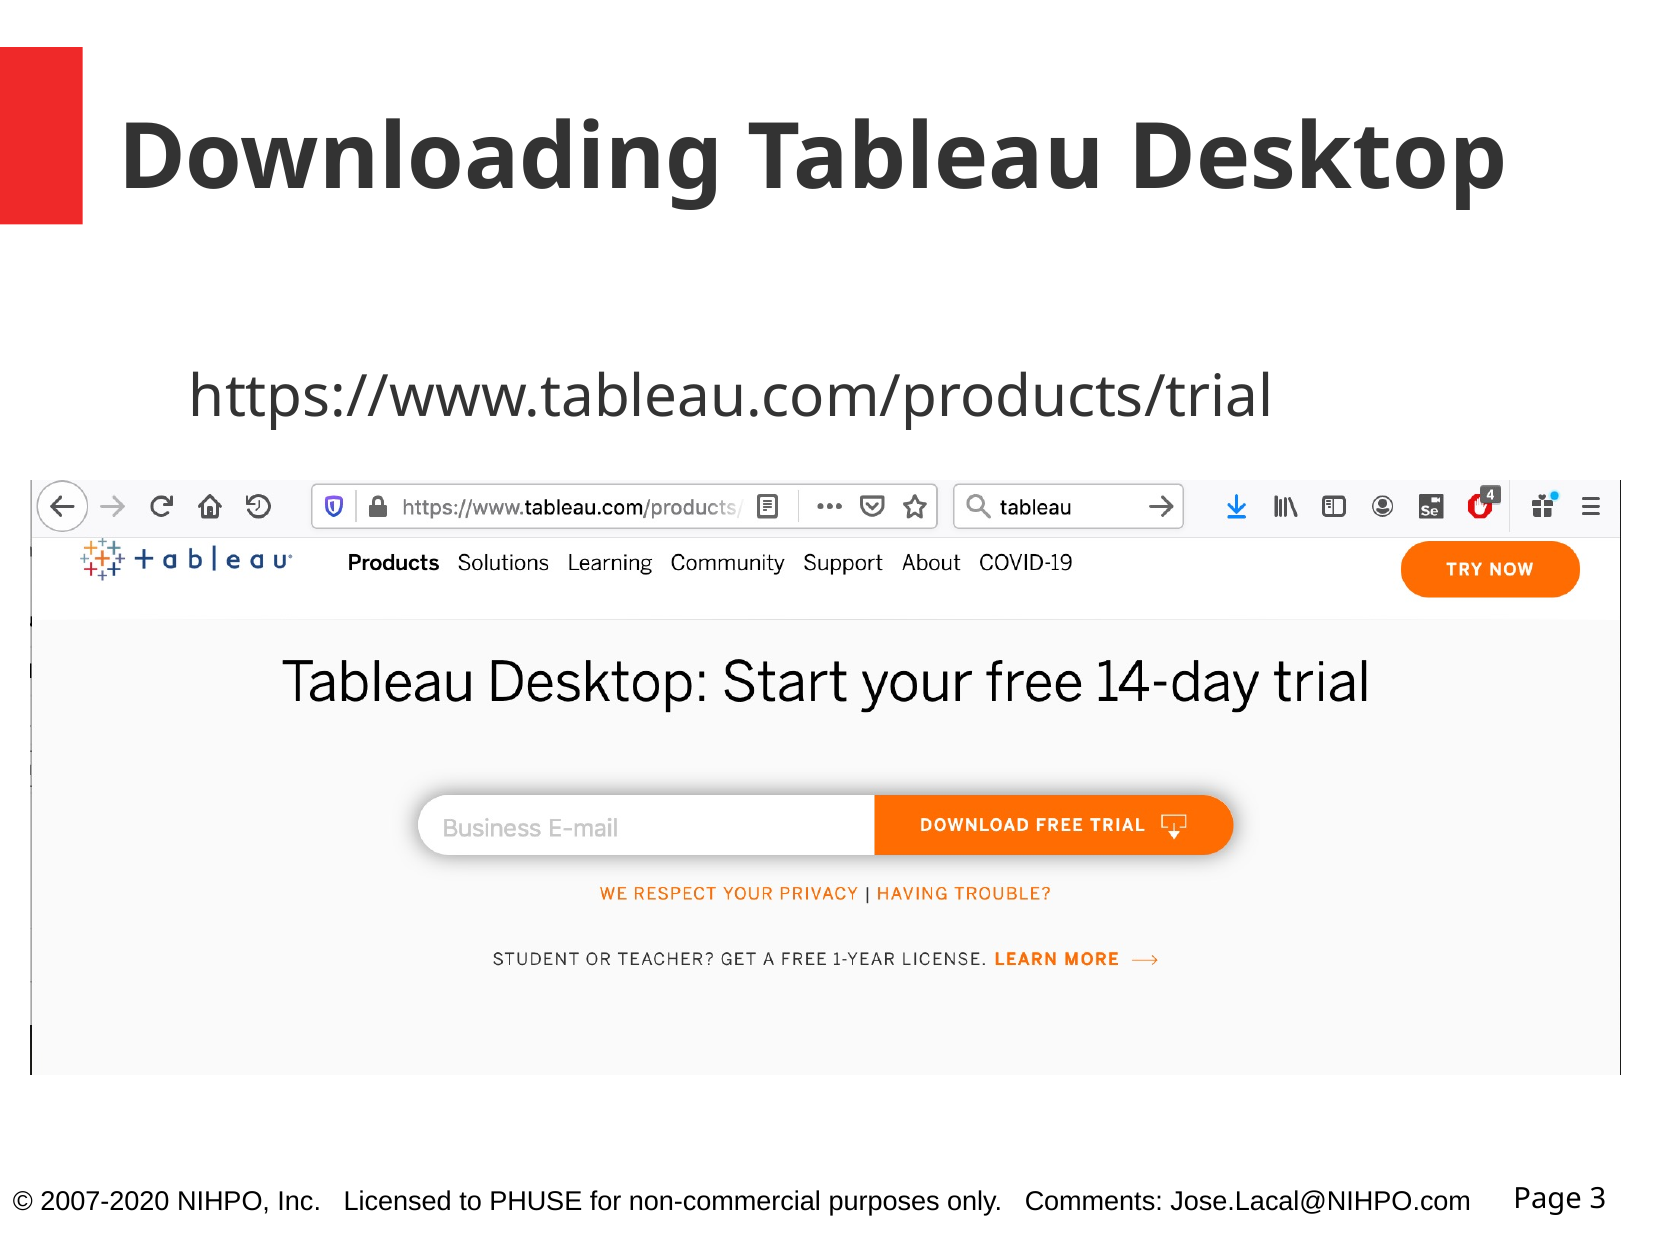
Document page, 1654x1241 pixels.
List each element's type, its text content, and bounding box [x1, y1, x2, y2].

picture [30, 480, 1621, 1075]
text_box © 2007-2020 NIHPO, Inc. Licensed to PHUSE for non-commercial purposes only. Comments: Jose.Lacal@NIHPO.com [0, 1178, 1522, 1231]
list https://www.tableau.com/products/trial [118, 354, 1486, 480]
title Downloading Tableau Desktop [118, 27, 1606, 278]
